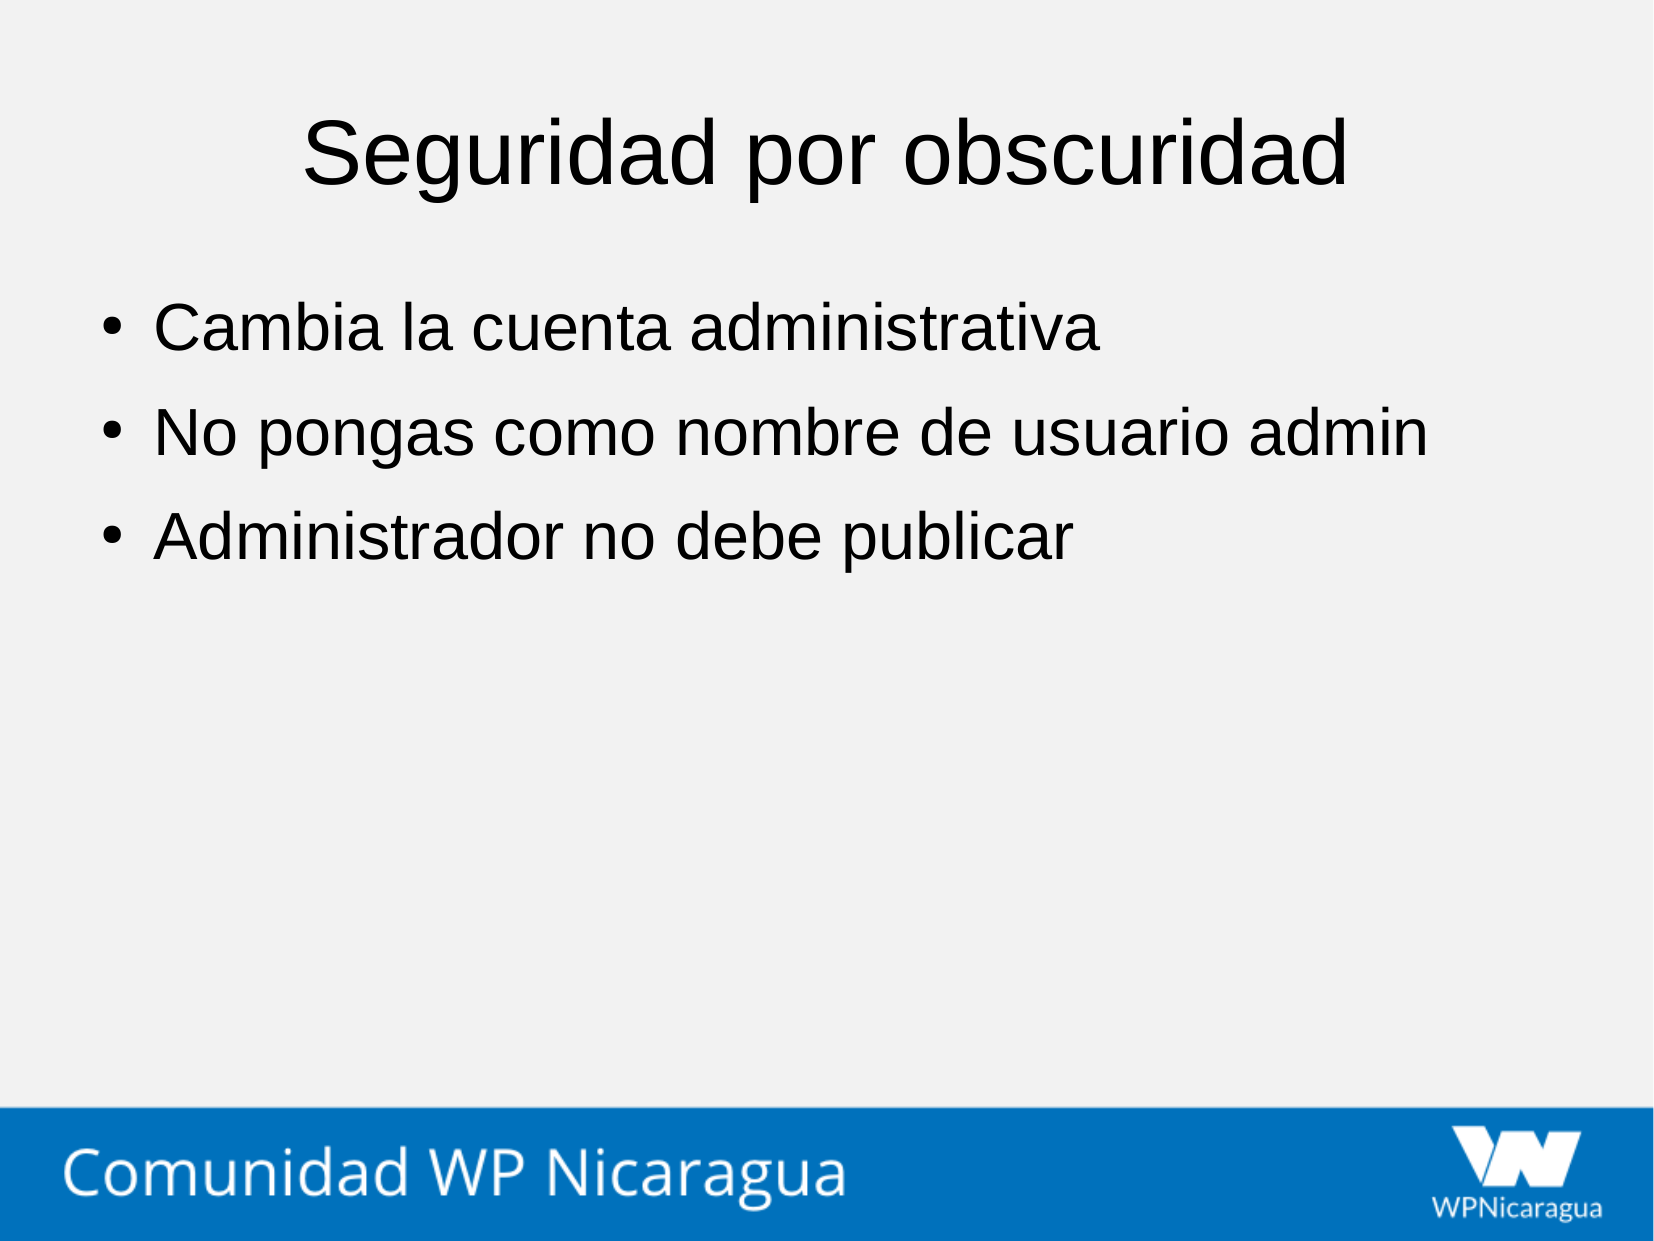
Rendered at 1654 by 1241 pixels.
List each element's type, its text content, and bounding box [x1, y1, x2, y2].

picture [0, 0, 1654, 1241]
list Cambia la cuenta administrativa No pongas como nombre de usuario admin Administrador no debe publicar [82, 290, 1571, 1010]
title Seguridad por obscuridad [82, 49, 1571, 257]
